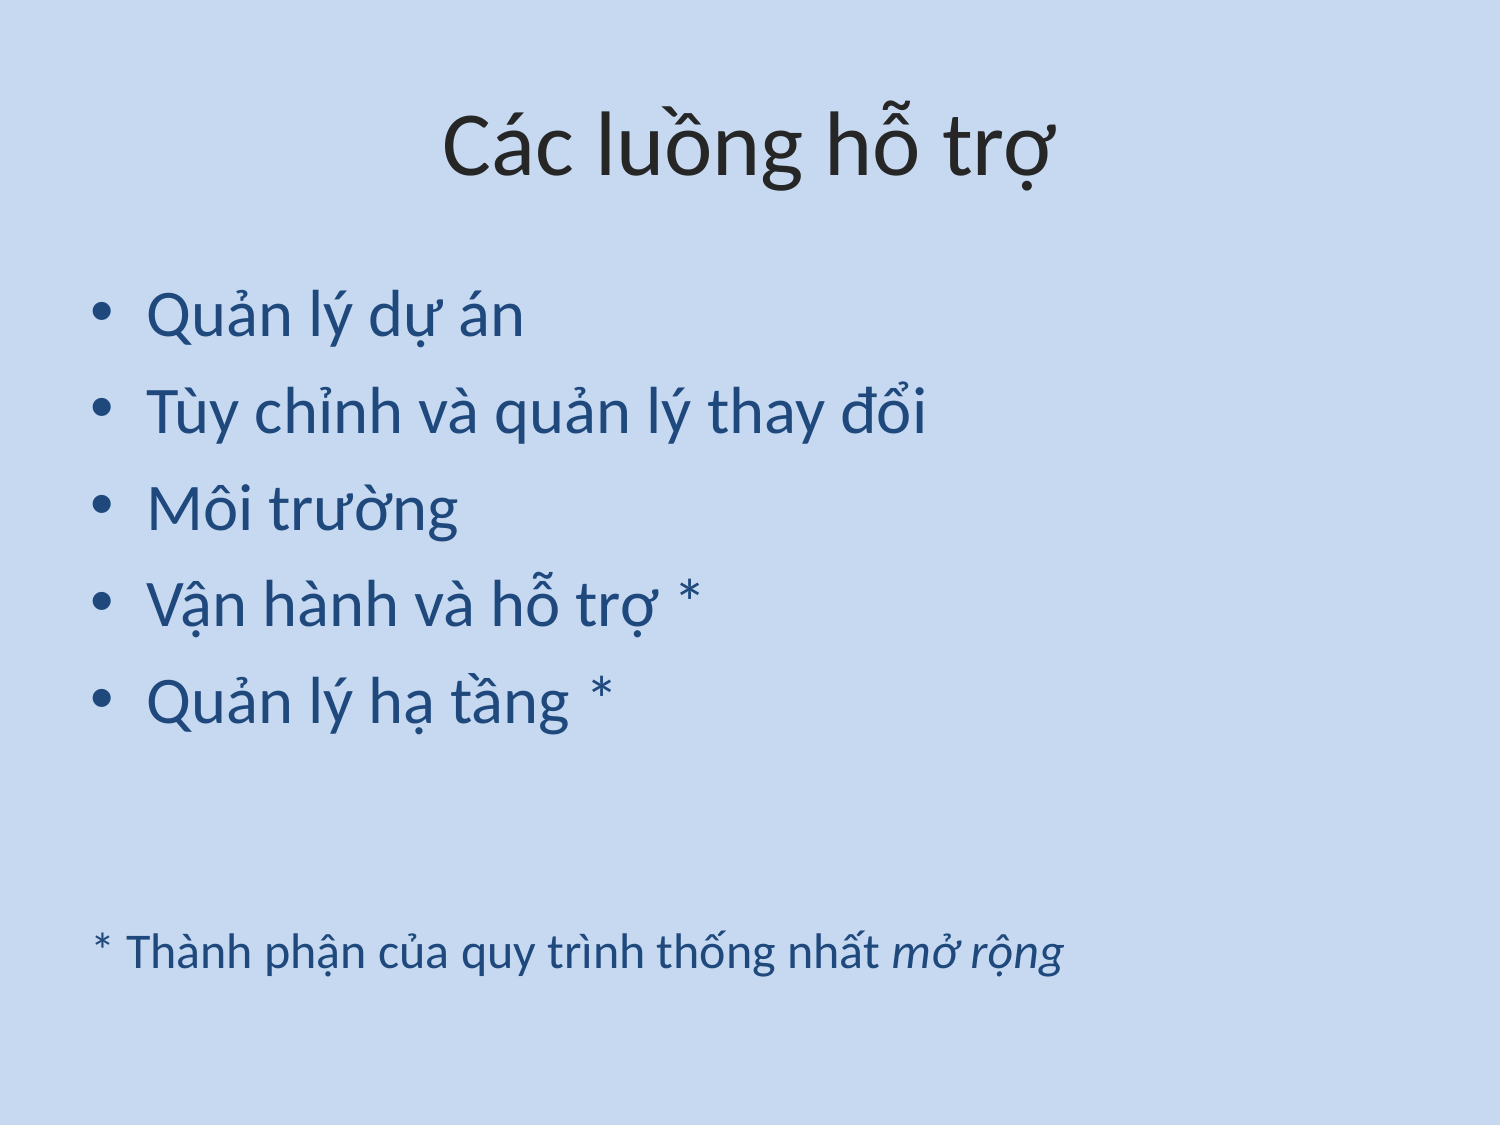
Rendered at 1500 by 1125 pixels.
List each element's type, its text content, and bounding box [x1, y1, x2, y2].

list Quản lý dự án Tùy chỉnh và quản lý thay đổi Môi trường Vận hành và hỗ trợ * Quản lý hạ tầng * * Thành phận của quy trình thống nhất mở rộng [75, 262, 1426, 1005]
title Các luồng hỗ trợ [75, 45, 1426, 233]
